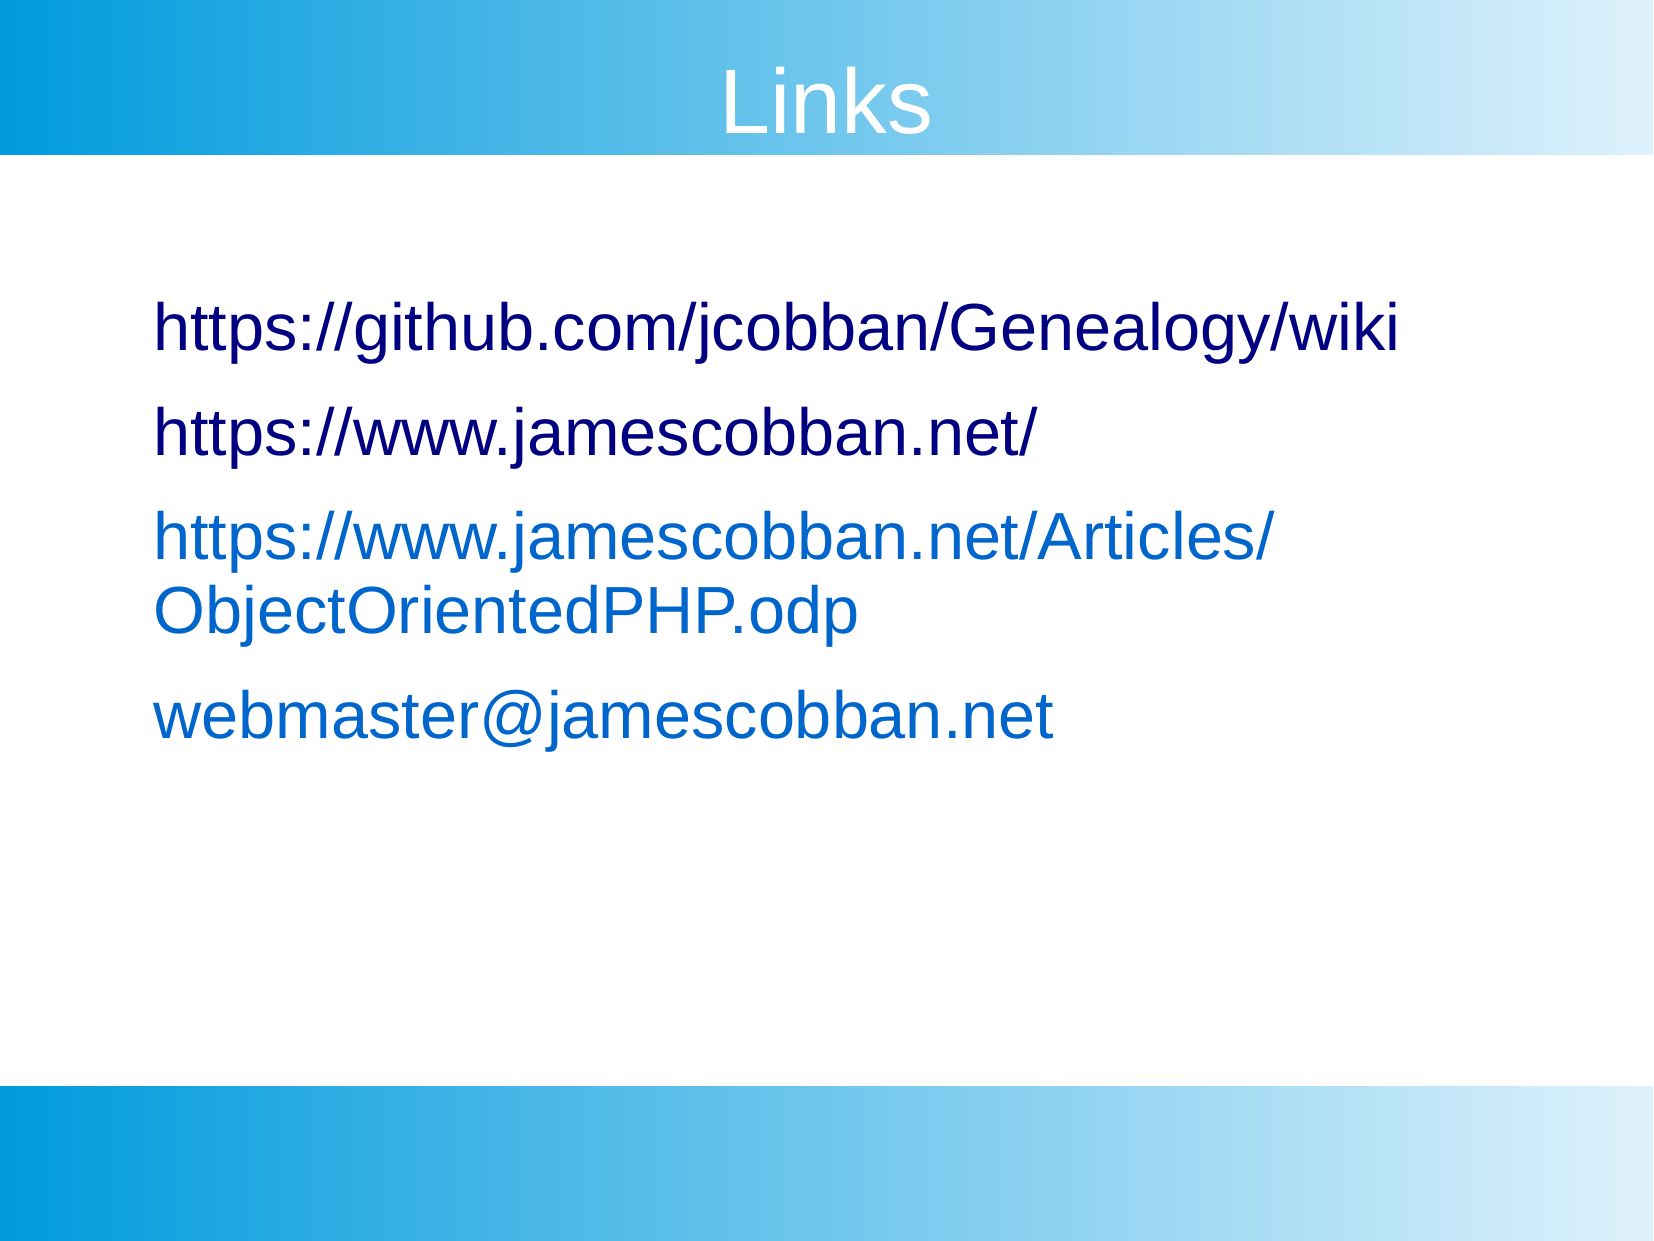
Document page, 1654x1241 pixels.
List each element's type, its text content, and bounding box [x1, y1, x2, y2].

title Links [82, 49, 1571, 155]
list https://github.com/jcobban/Genealogy/wiki https://www.jamescobban.net/ https://www.jamescobban.net/Articles/ObjectOrientedPHP.odp webmaster@jamescobban.net [82, 290, 1571, 1010]
